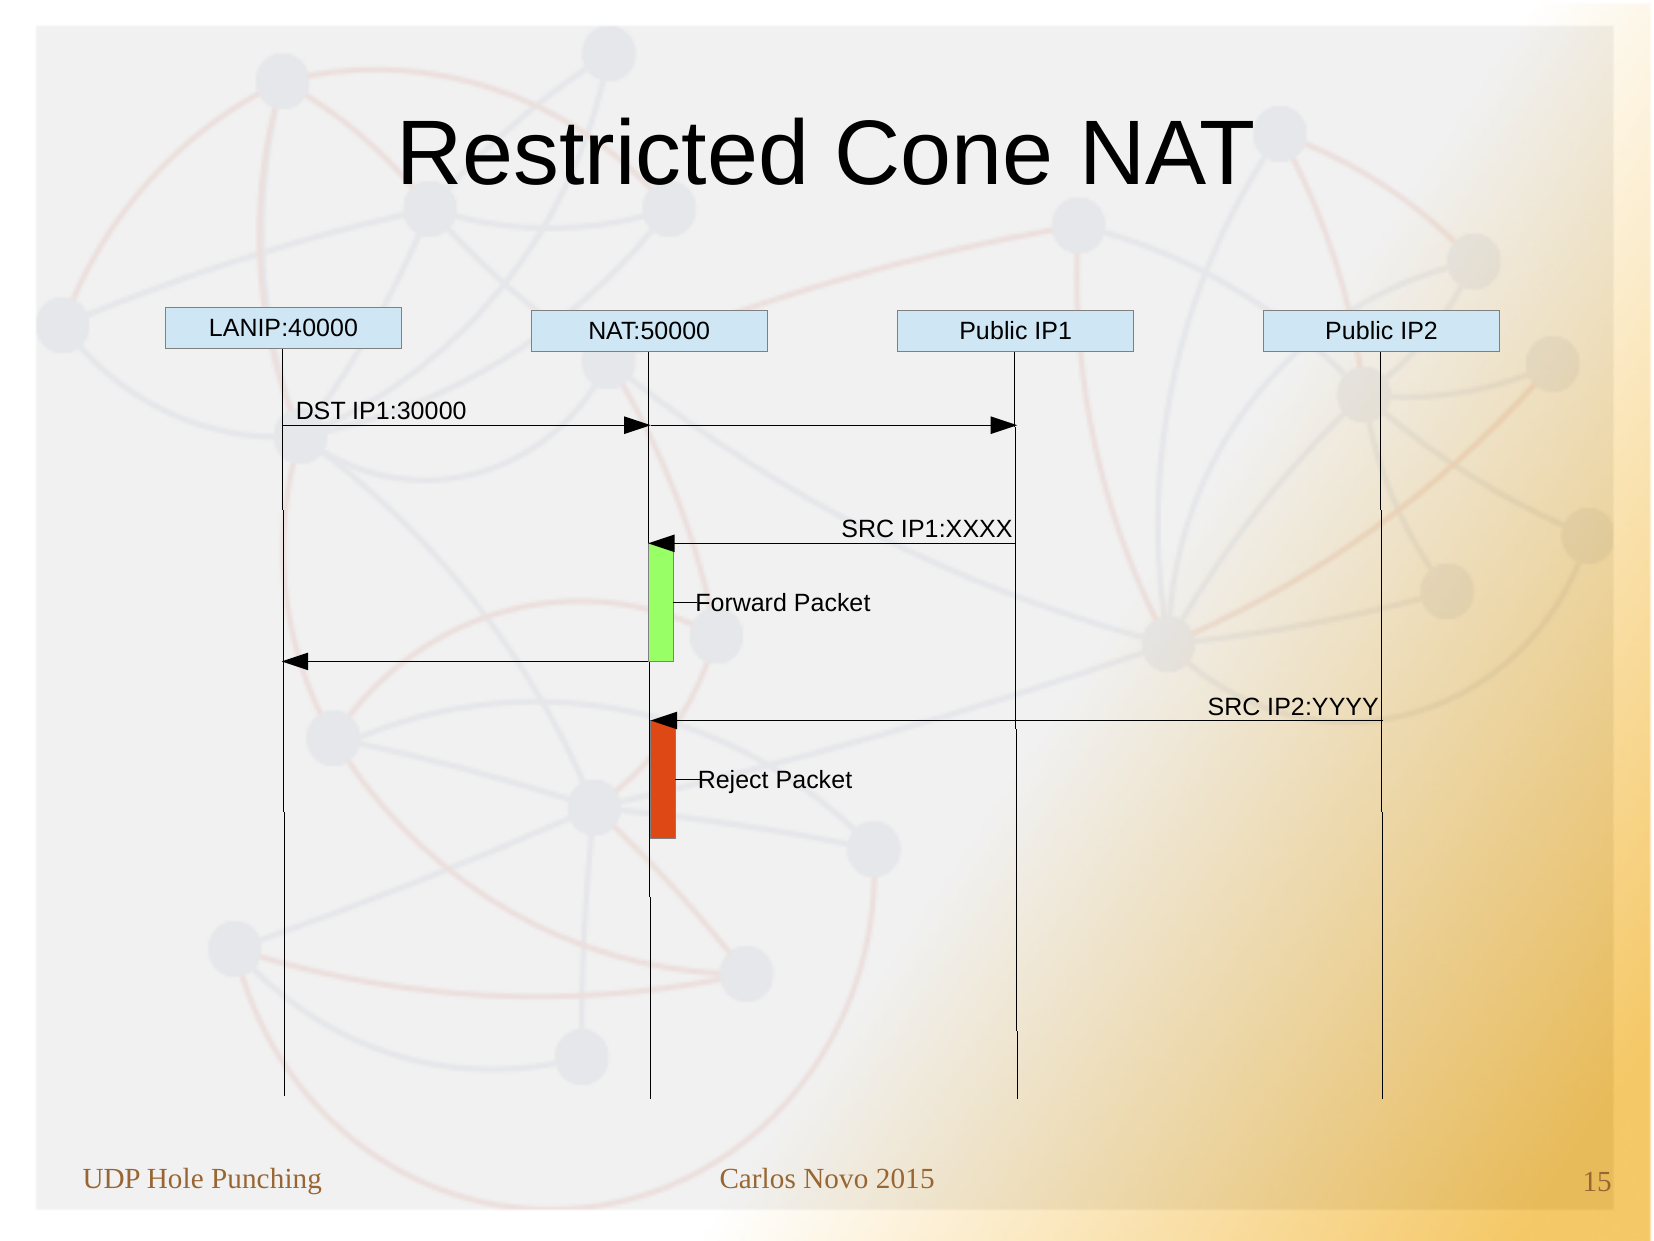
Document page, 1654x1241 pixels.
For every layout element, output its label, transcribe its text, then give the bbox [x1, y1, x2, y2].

text_box Public IP2 [1263, 310, 1500, 352]
text_box NAT:50000 [531, 310, 768, 352]
text_box [648, 544, 674, 662]
text_box SRC IP1:XXXX [826, 507, 1030, 551]
text_box Forward Packet [680, 580, 886, 624]
text_box LANIP:40000 [165, 307, 402, 349]
text_box Reject Packet [683, 758, 868, 802]
title Restricted Cone NAT [82, 49, 1571, 257]
picture [0, 0, 1654, 1241]
text_box Public IP1 [897, 310, 1134, 352]
text_box SRC IP2:YYYY [1192, 685, 1396, 729]
text_box [650, 721, 676, 839]
text_box DST IP1:30000 [280, 389, 482, 433]
